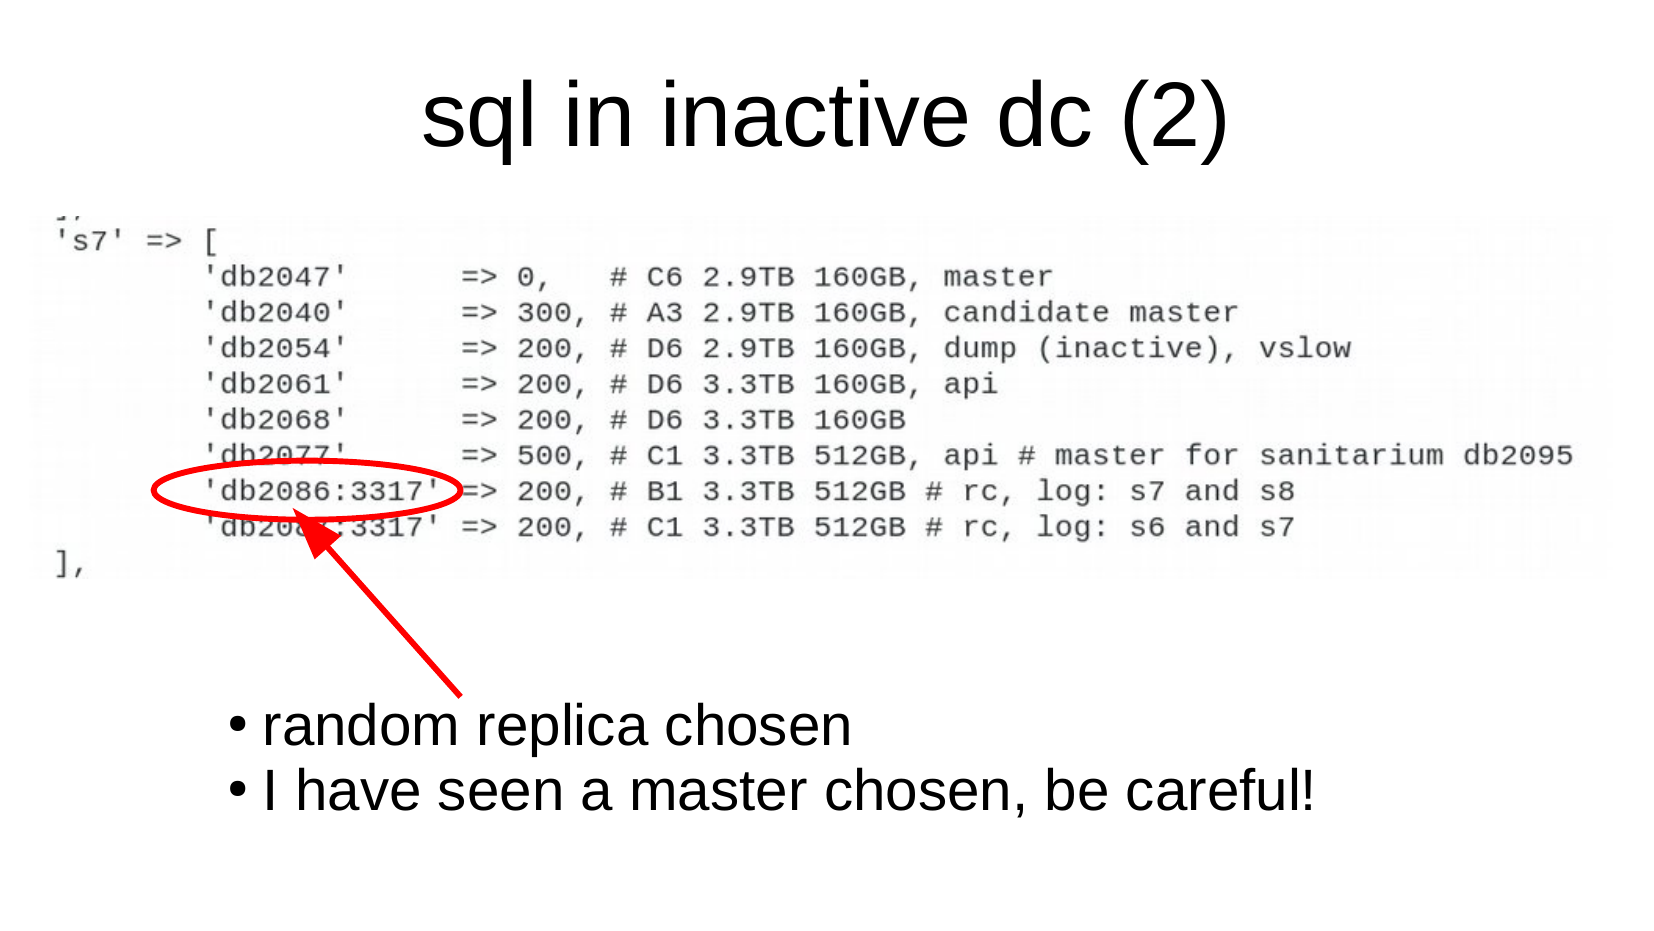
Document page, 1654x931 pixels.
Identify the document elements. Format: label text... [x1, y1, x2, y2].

title sql in inactive dc (2) [82, 37, 1571, 193]
picture [29, 216, 1613, 579]
text_box random replica chosen I have seen a master chosen, be careful! [212, 685, 1382, 851]
picture [157, 464, 457, 516]
